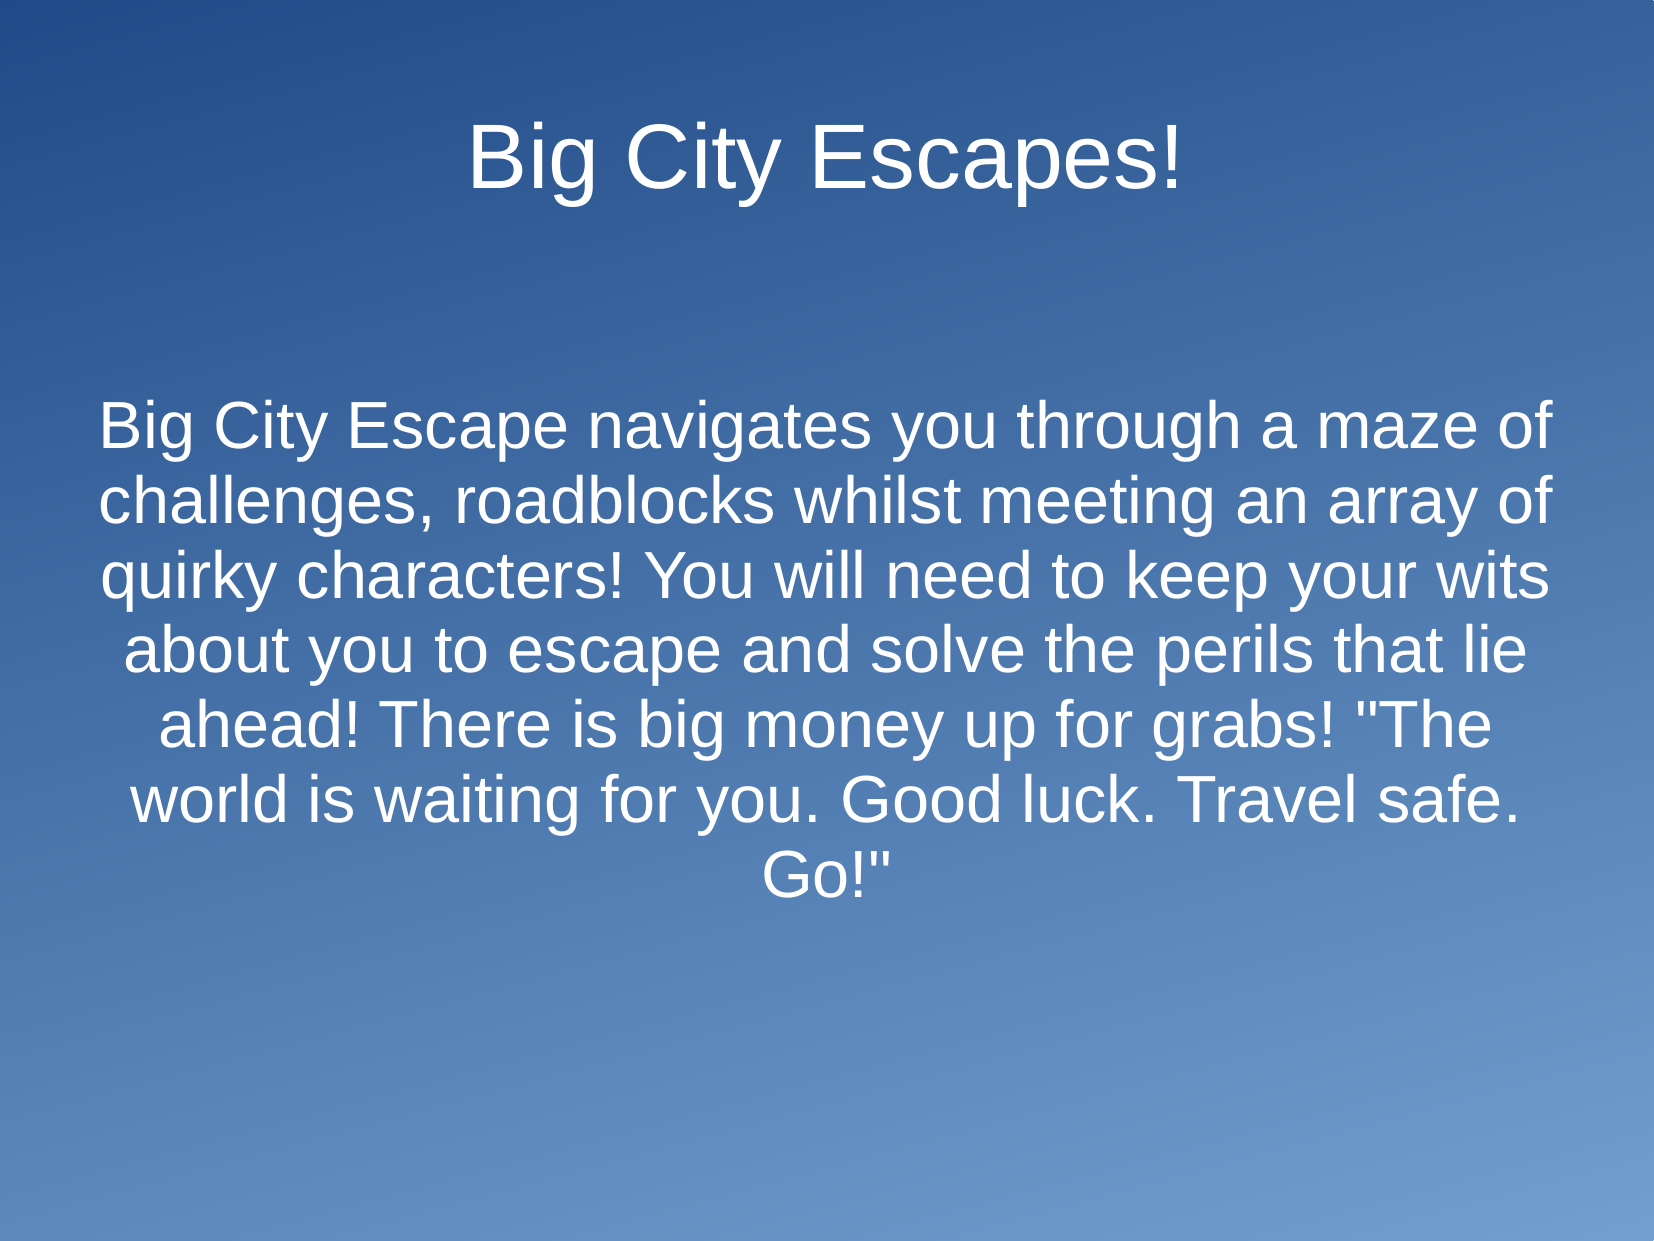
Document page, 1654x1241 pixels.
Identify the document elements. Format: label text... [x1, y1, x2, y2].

title Big City Escapes! [82, 52, 1571, 260]
subtitle Big City Escape navigates you through a maze of challenges, roadblocks whilst meeting an array of quirky characters! You will need to keep your wits about you to escape and solve the perils that lie ahead! There is big money up for grabs! "The world is waiting for you. Good luck. Travel safe. Go!" [82, 290, 1571, 1010]
